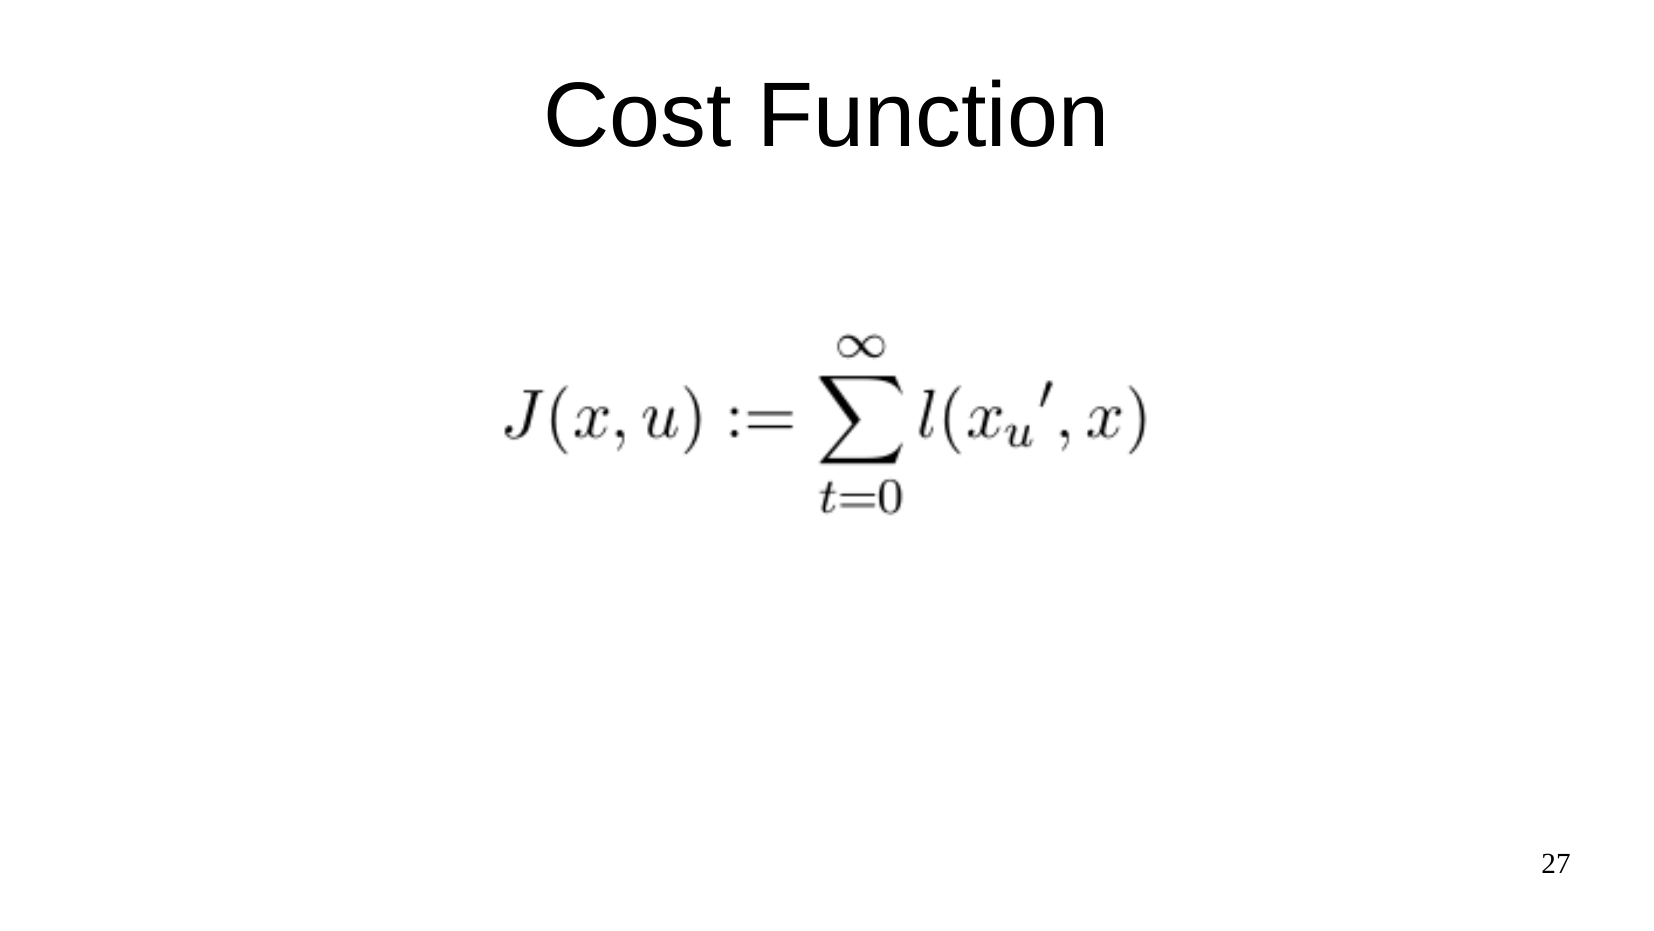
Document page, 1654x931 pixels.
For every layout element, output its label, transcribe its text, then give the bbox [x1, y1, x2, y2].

picture [412, 299, 1306, 565]
title Cost Function [82, 37, 1571, 193]
